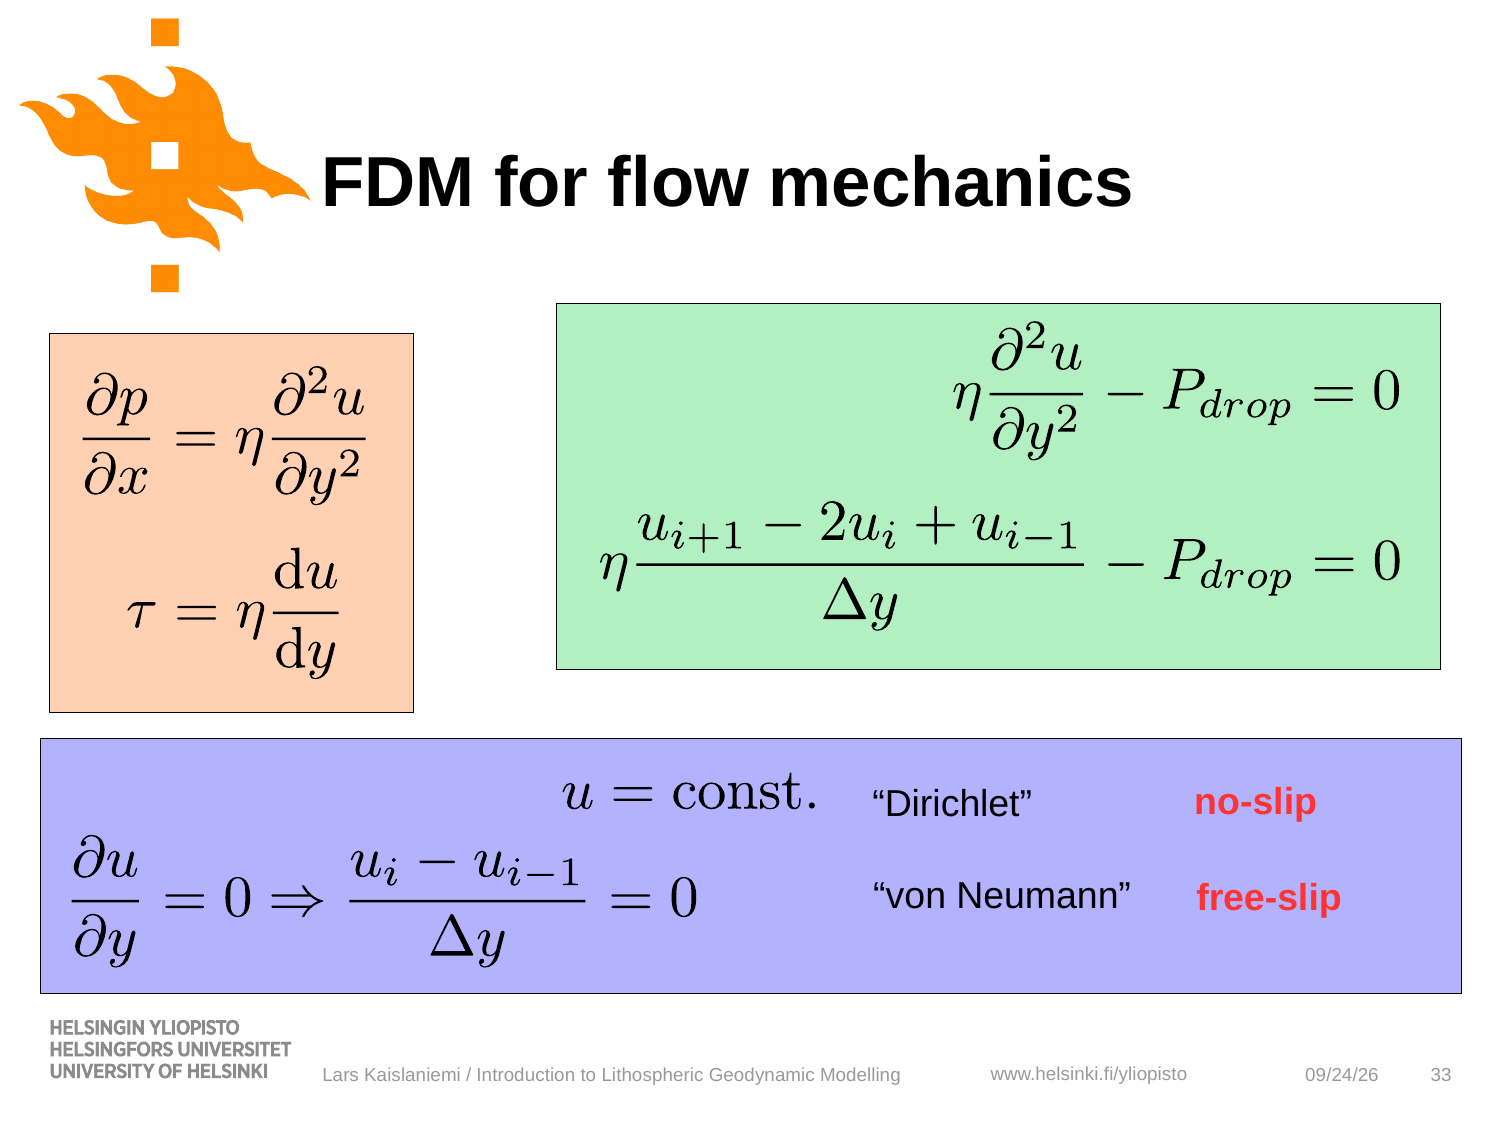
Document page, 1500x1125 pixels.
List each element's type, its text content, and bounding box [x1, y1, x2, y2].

picture [0, 0, 337, 318]
text_box “von Neumann” [858, 866, 1146, 924]
title FDM for flow mechanics [321, 87, 1447, 276]
text_box free-slip [1181, 868, 1357, 926]
text_box [40, 738, 1462, 994]
picture [32, 1001, 309, 1096]
text_box no-slip [1179, 772, 1333, 830]
text_box “Dirichlet” [857, 774, 1048, 832]
text_box [49, 333, 414, 713]
text_box [556, 303, 1441, 670]
